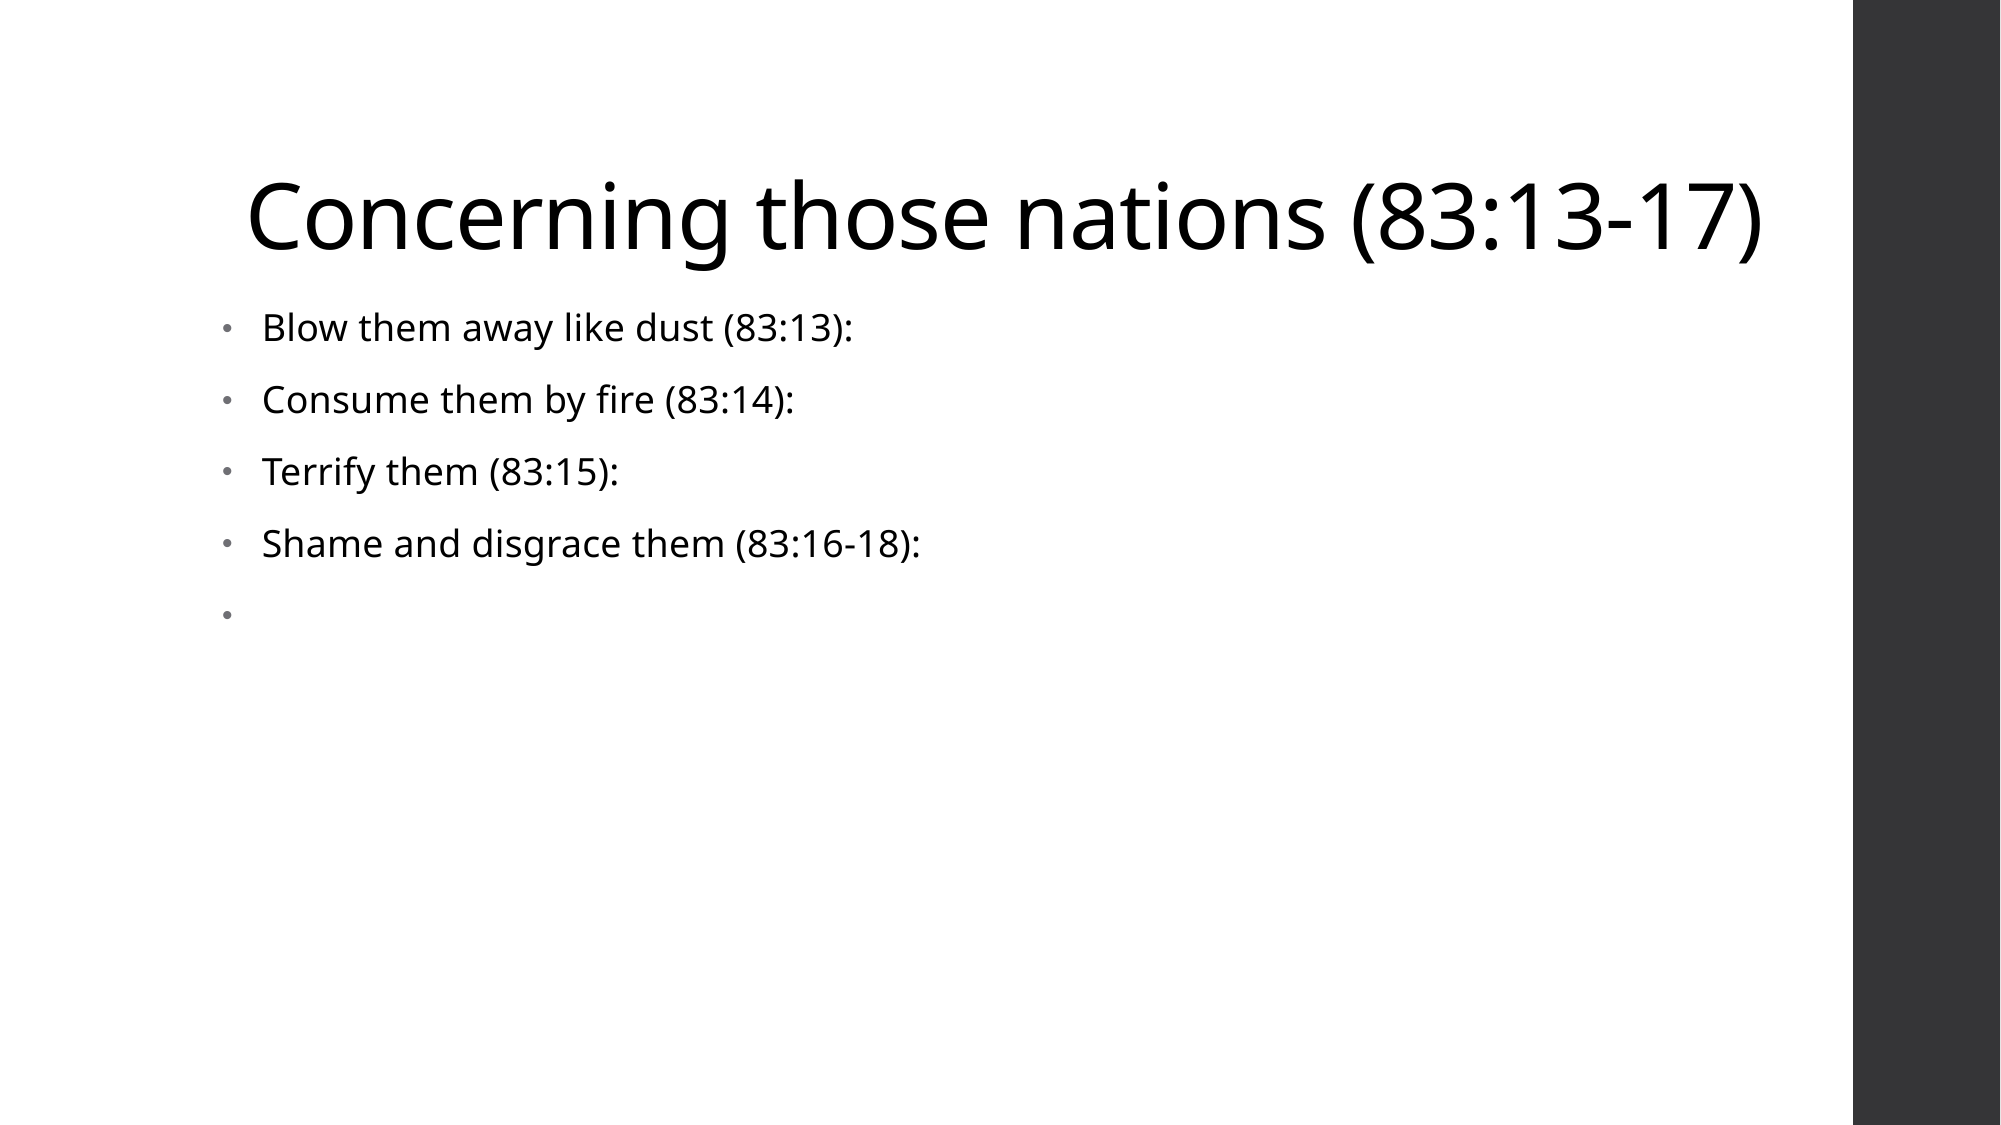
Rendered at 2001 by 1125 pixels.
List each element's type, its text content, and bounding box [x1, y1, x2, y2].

title Concerning those nations (83:13-17) [206, 60, 1797, 278]
list Blow them away like dust (83:13): Consume them by fire (83:14): Terrify them (83:15): Shame and disgrace them (83:16-18): [206, 299, 1617, 1014]
